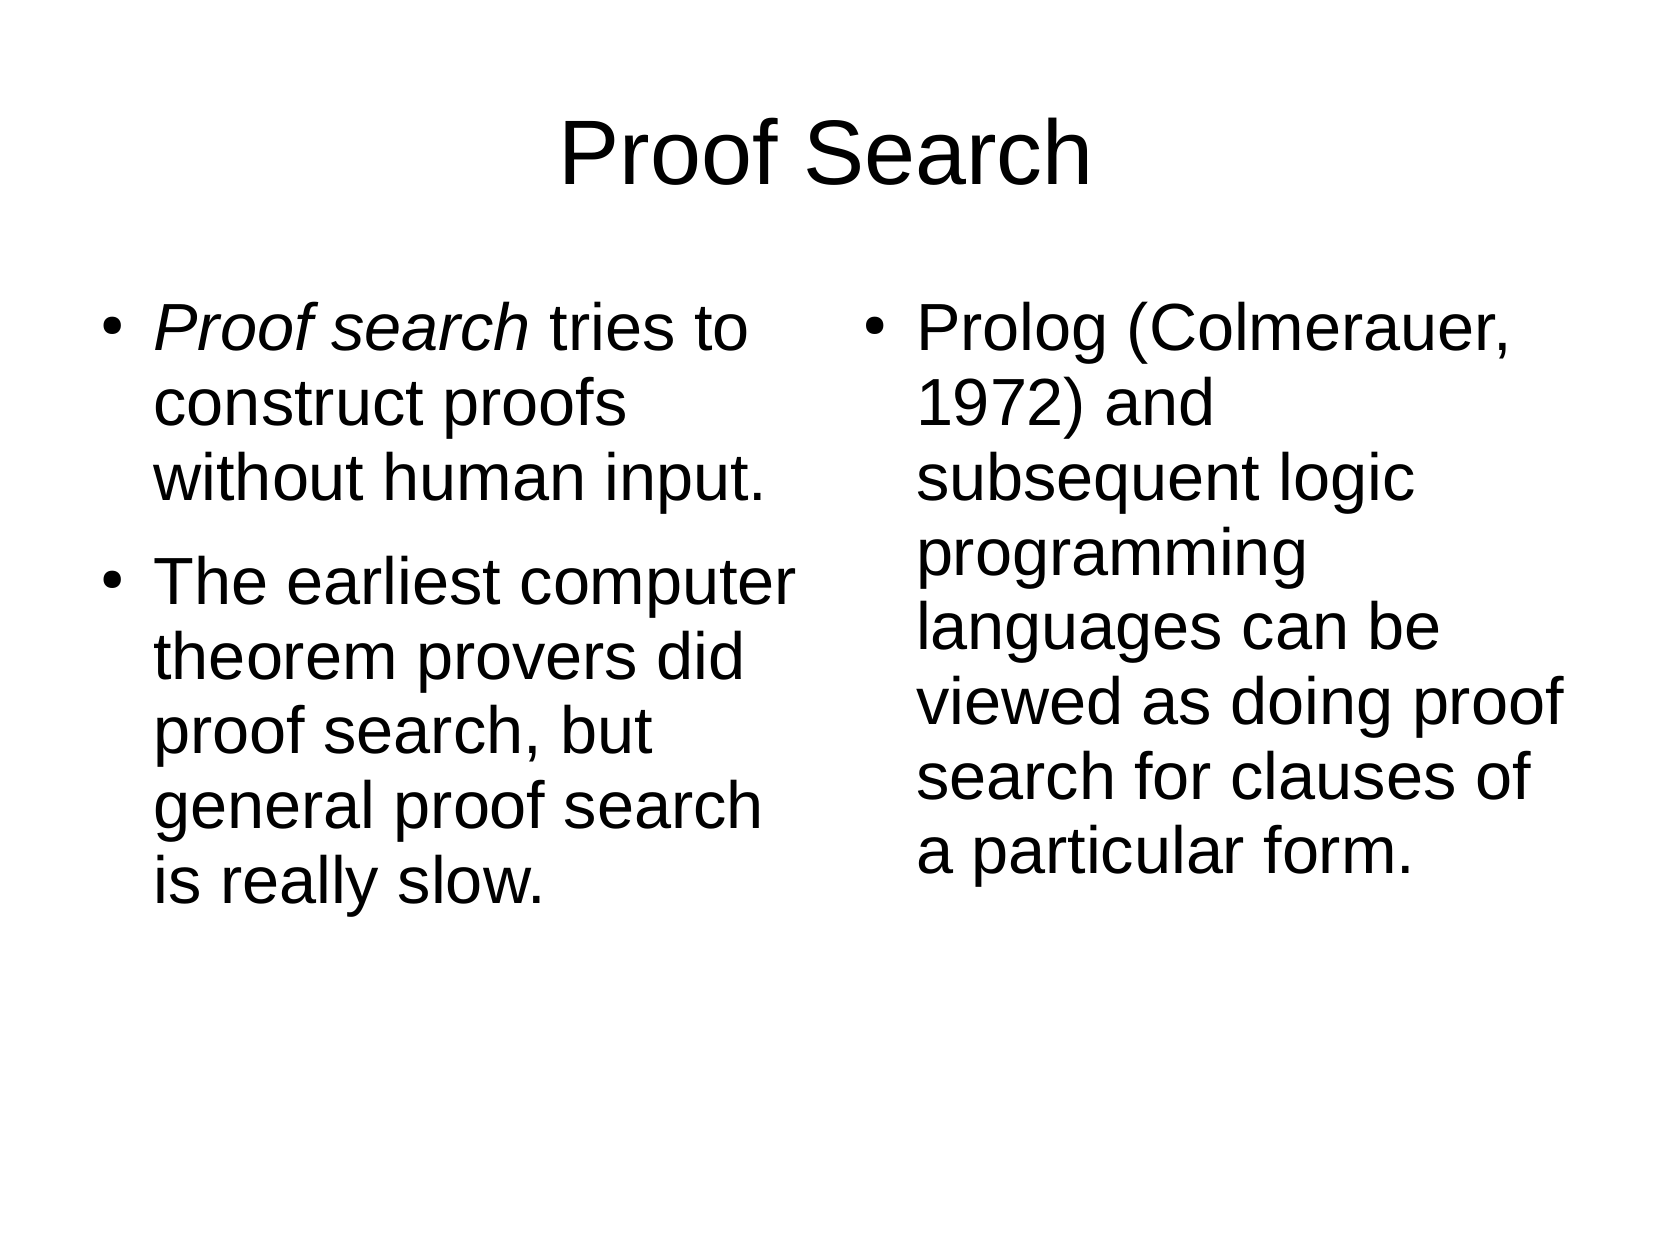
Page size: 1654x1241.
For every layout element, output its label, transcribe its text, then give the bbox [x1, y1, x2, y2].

list Proof search tries to construct proofs without human input. The earliest computer theorem provers did proof search, but general proof search is really slow. [82, 290, 809, 1109]
list Prolog (Colmerauer, 1972) and subsequent logic programming languages can be viewed as doing proof search for clauses of a particular form. [845, 290, 1572, 1109]
title Proof Search [82, 49, 1571, 257]
